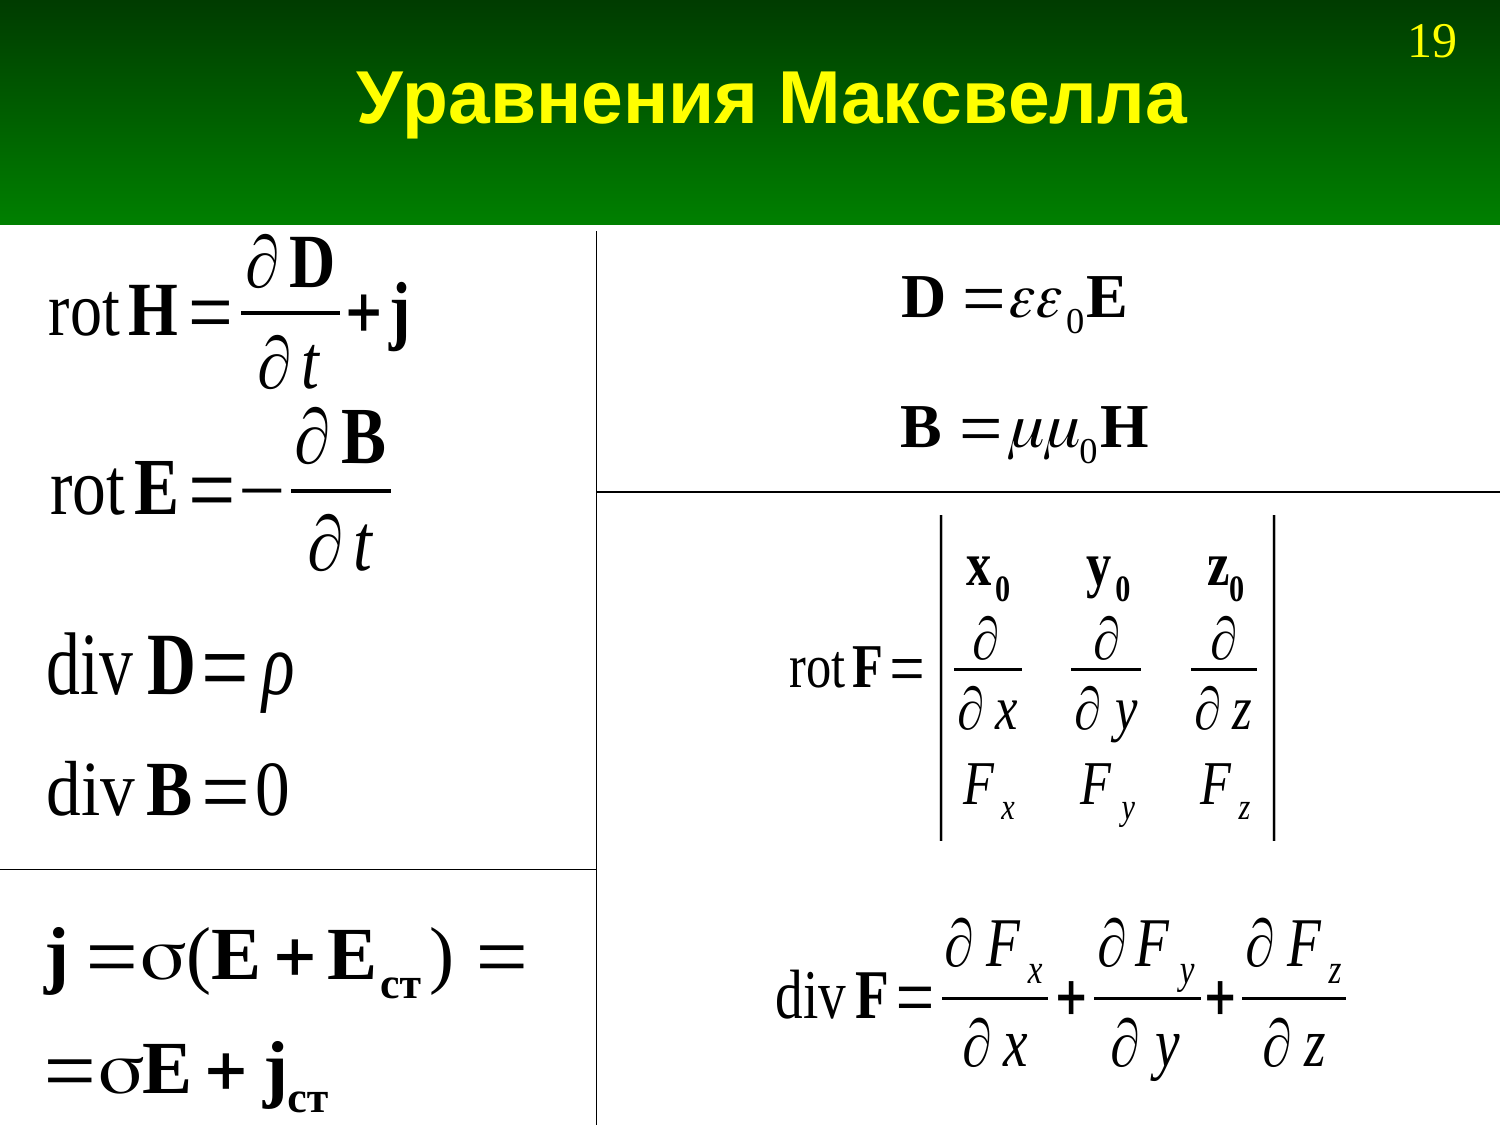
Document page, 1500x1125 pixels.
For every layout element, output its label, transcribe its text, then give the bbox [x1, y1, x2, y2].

chart [29, 746, 310, 835]
chart [891, 255, 1137, 350]
chart [761, 905, 1364, 1083]
chart [773, 515, 1296, 841]
chart [29, 616, 312, 717]
chart [29, 904, 530, 1125]
chart [28, 220, 428, 587]
chart [891, 385, 1162, 480]
title Уравнения Максвелла [123, 0, 1399, 188]
